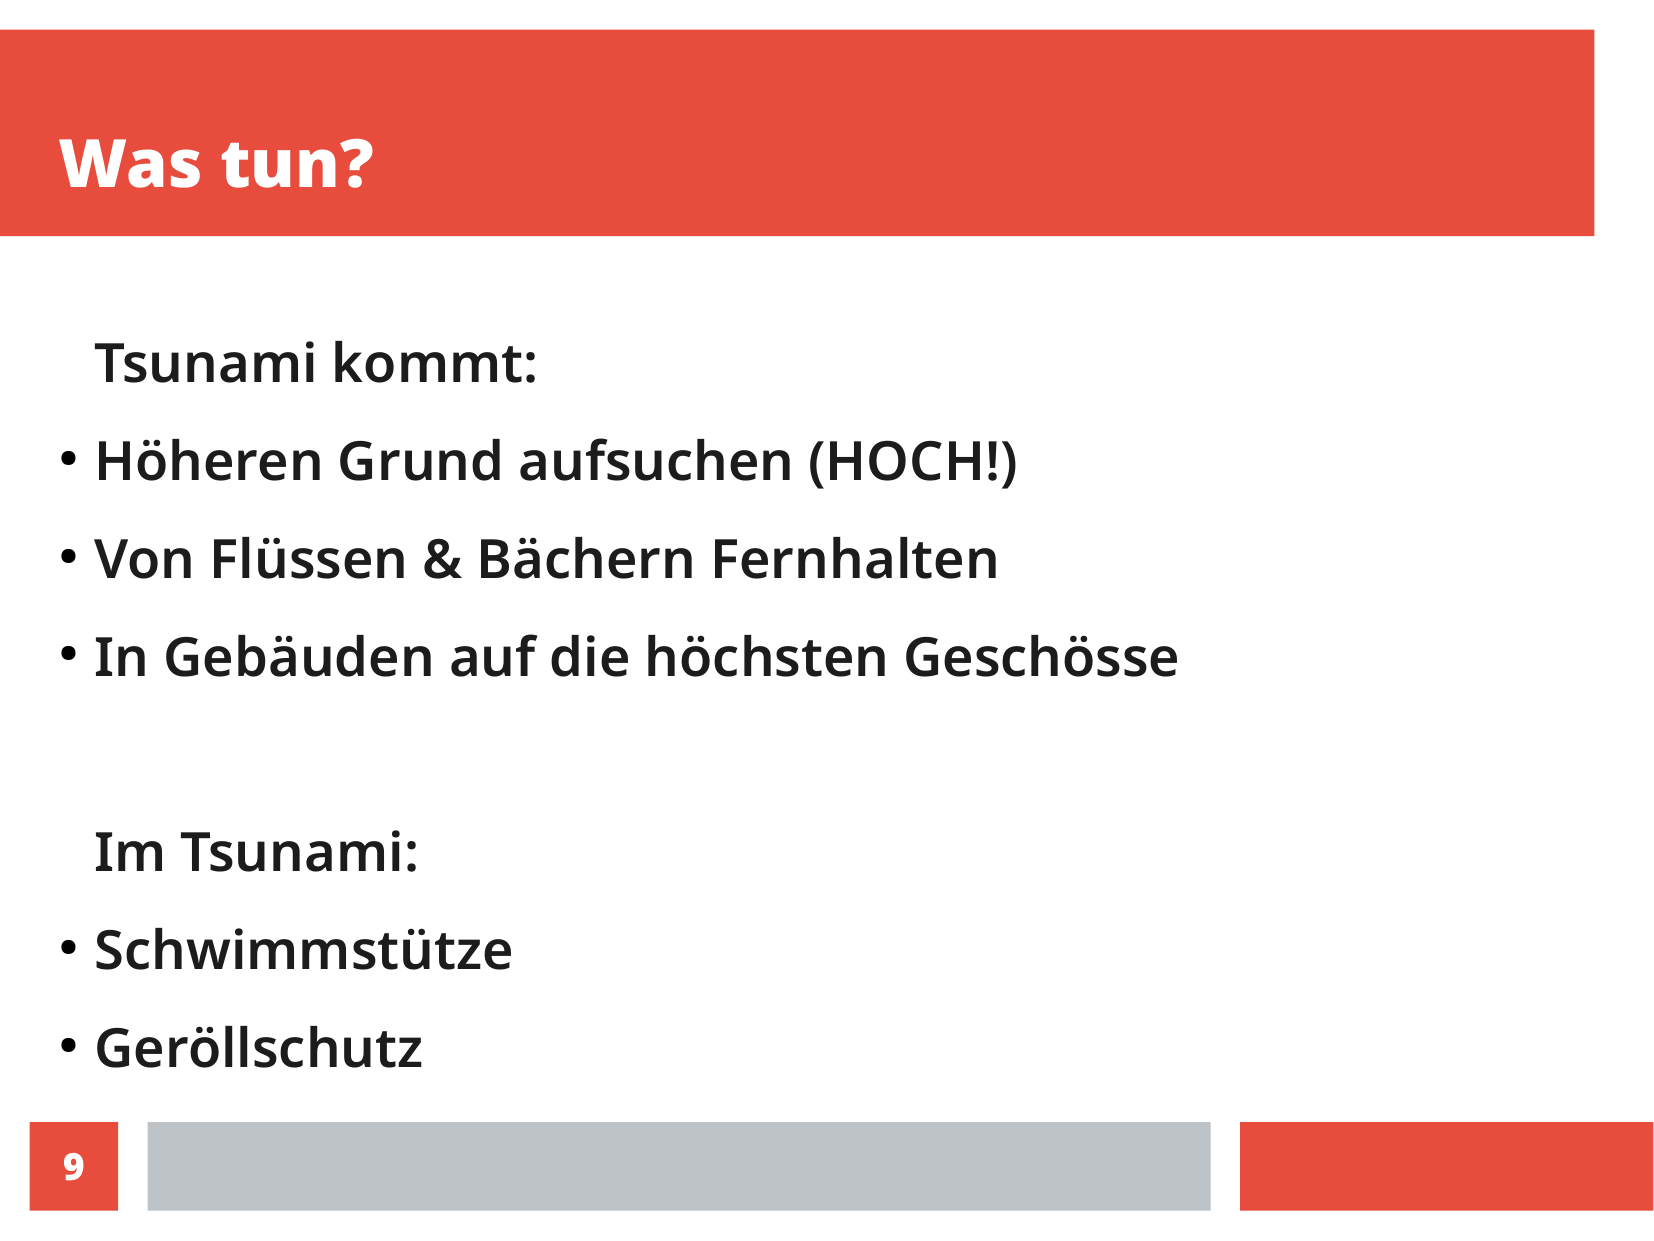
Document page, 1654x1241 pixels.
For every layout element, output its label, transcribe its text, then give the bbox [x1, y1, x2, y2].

title Was tun? [59, 59, 1595, 207]
list Tsunami kommt: Höheren Grund aufsuchen (HOCH!) Von Flüssen & Bächern Fernhalten In Gebäuden auf die höchsten Geschösse Im Tsunami: Schwimmstütze Geröllschutz [59, 324, 1565, 1093]
